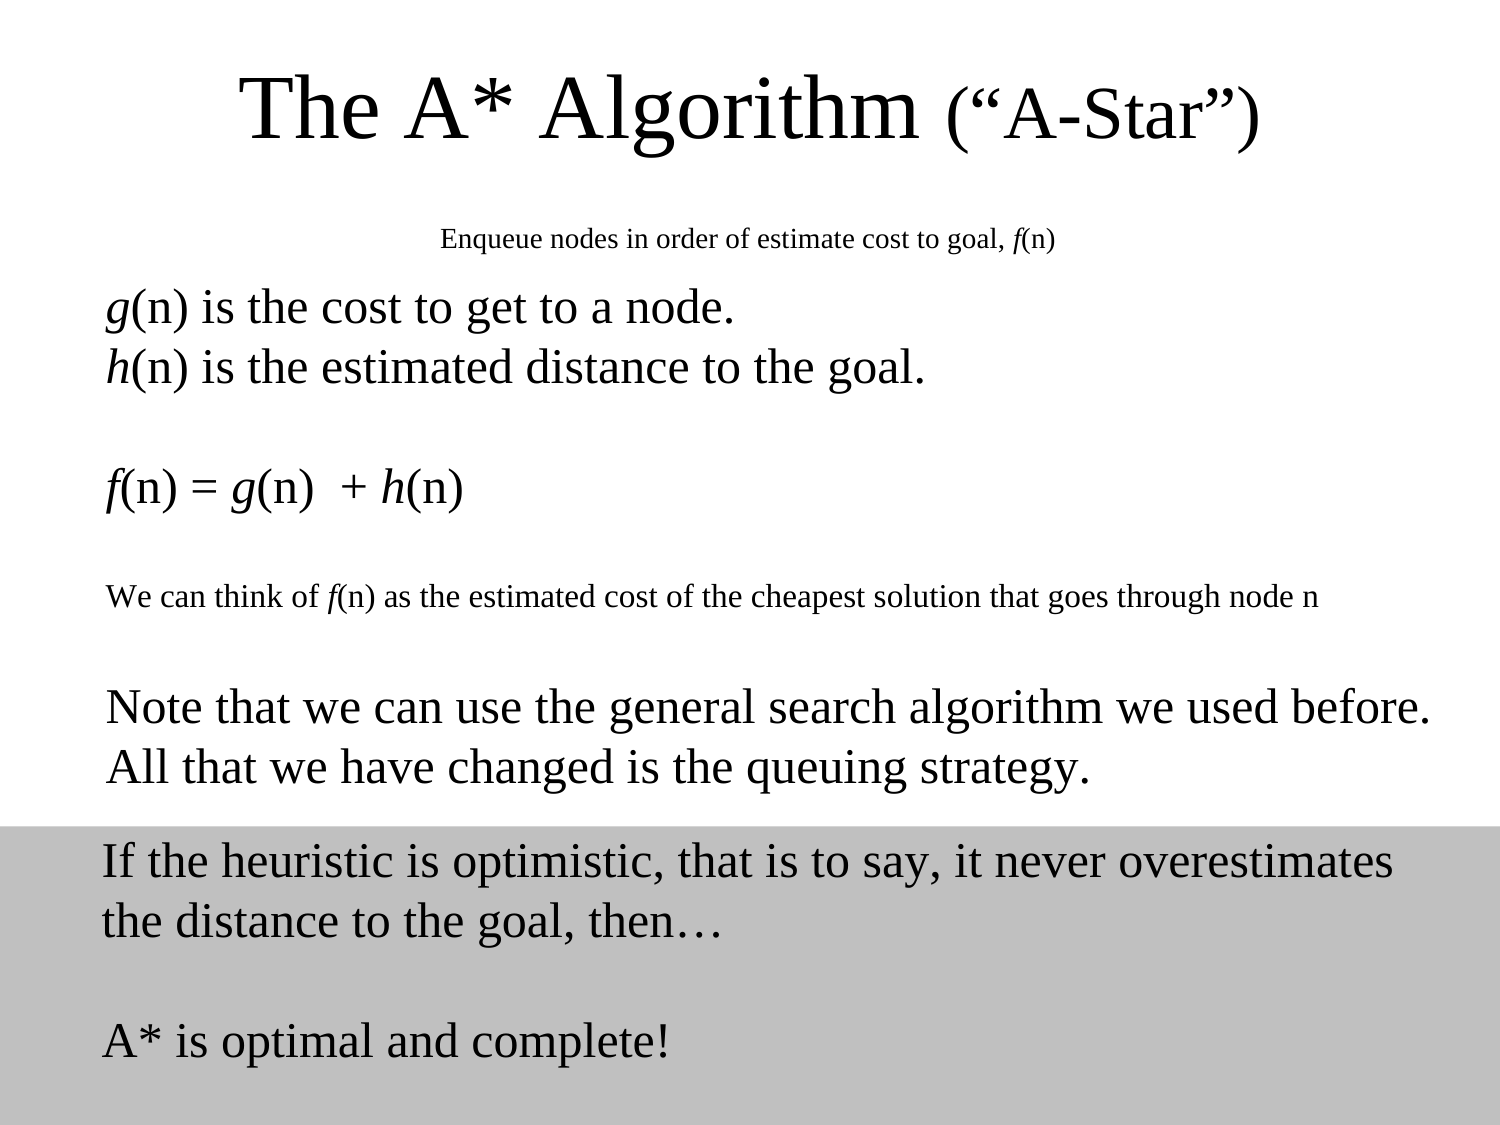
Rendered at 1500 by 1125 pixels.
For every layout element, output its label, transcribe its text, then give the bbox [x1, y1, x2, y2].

title The A* Algorithm (“A-Star”) Enqueue nodes in order of estimate cost to goal, f(n) [0, 63, 1500, 251]
text_box [0, 826, 1500, 1125]
text_box g(n) is the cost to get to a node. h(n) is the estimated distance to the goal. f(n) = g(n) + h(n) We can think of f(n) as the estimated cost of the cheapest solution that goes through node n Note that we can use the general search algorithm we used before. All that we have changed is the queuing strategy. [90, 266, 1477, 802]
text_box If the heuristic is optimistic, that is to say, it never overestimates the distance to the goal, then… A* is optimal and complete! [86, 819, 1437, 1076]
